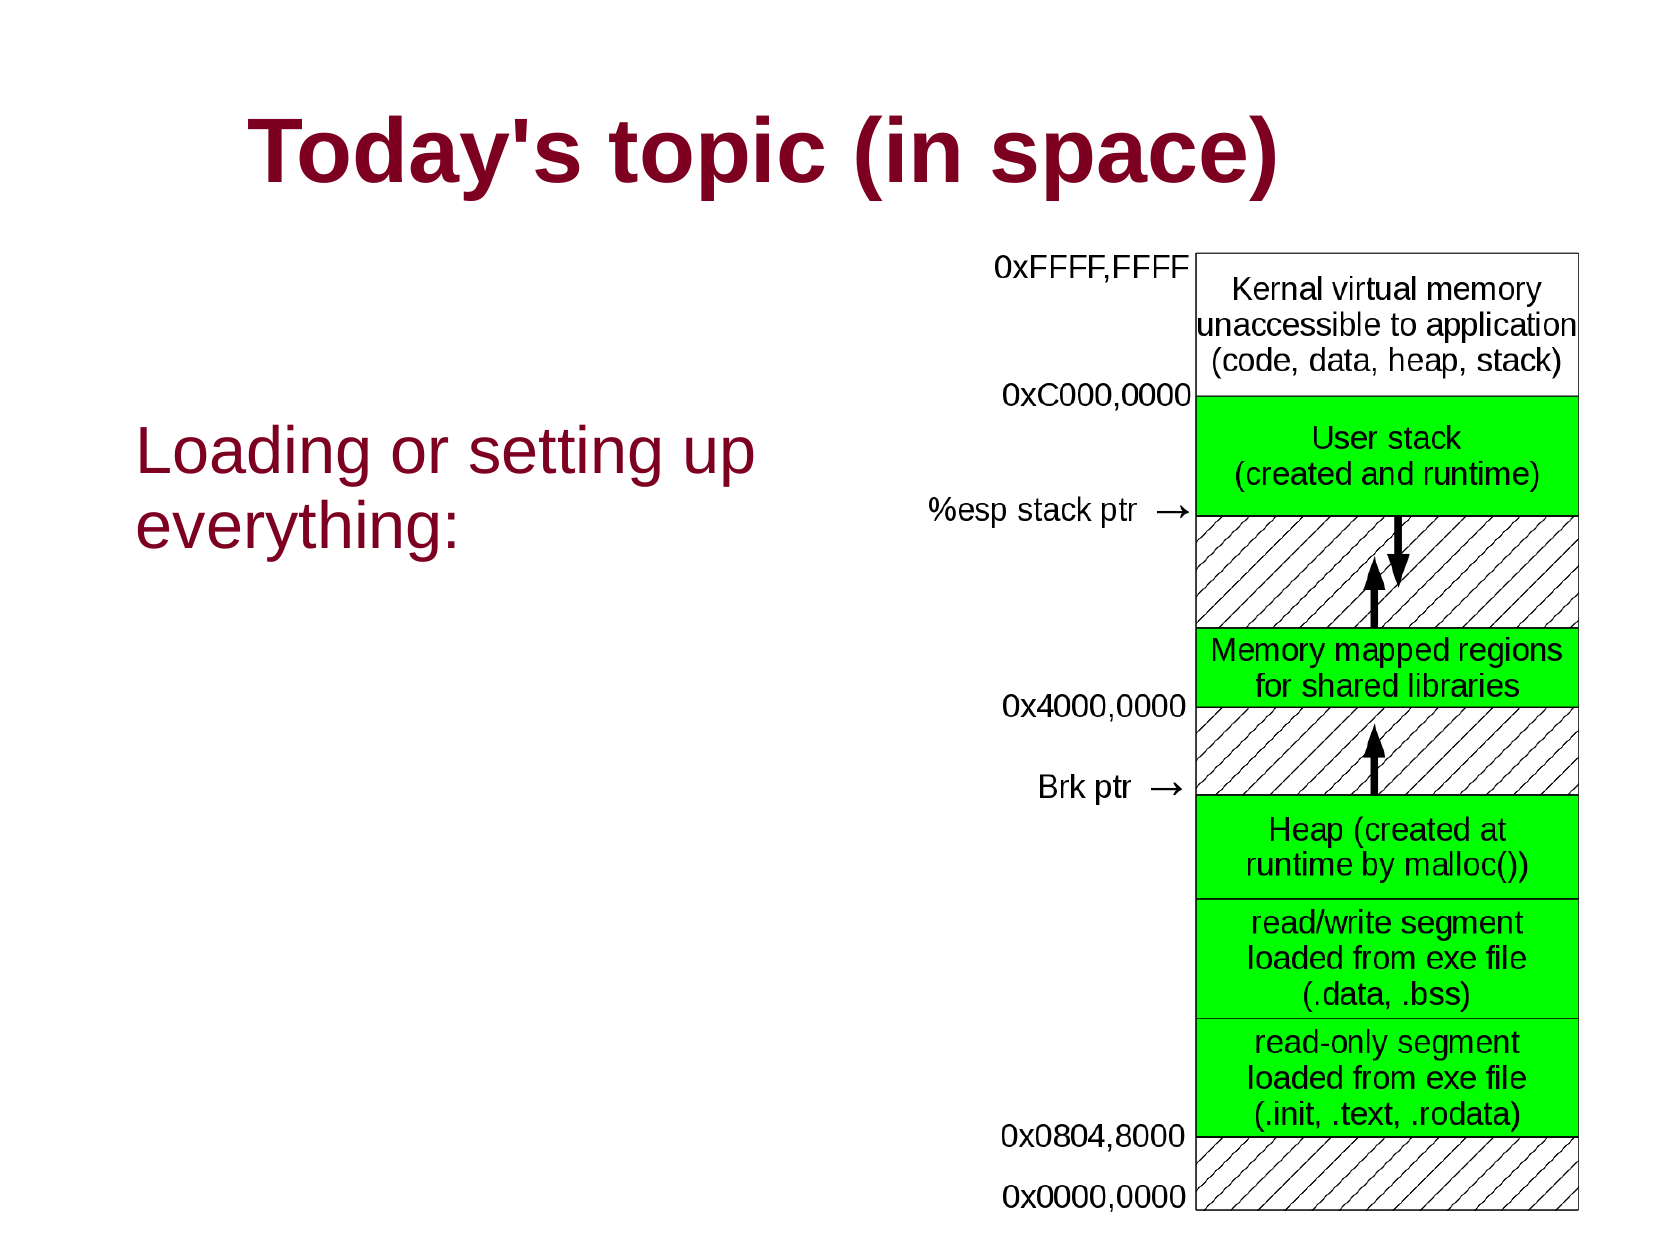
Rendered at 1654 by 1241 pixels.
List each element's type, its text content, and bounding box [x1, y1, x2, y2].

picture [0, 0, 1654, 1241]
title Today's topic (in space) [118, 94, 1412, 207]
list Loading or setting up everything: [135, 413, 788, 788]
